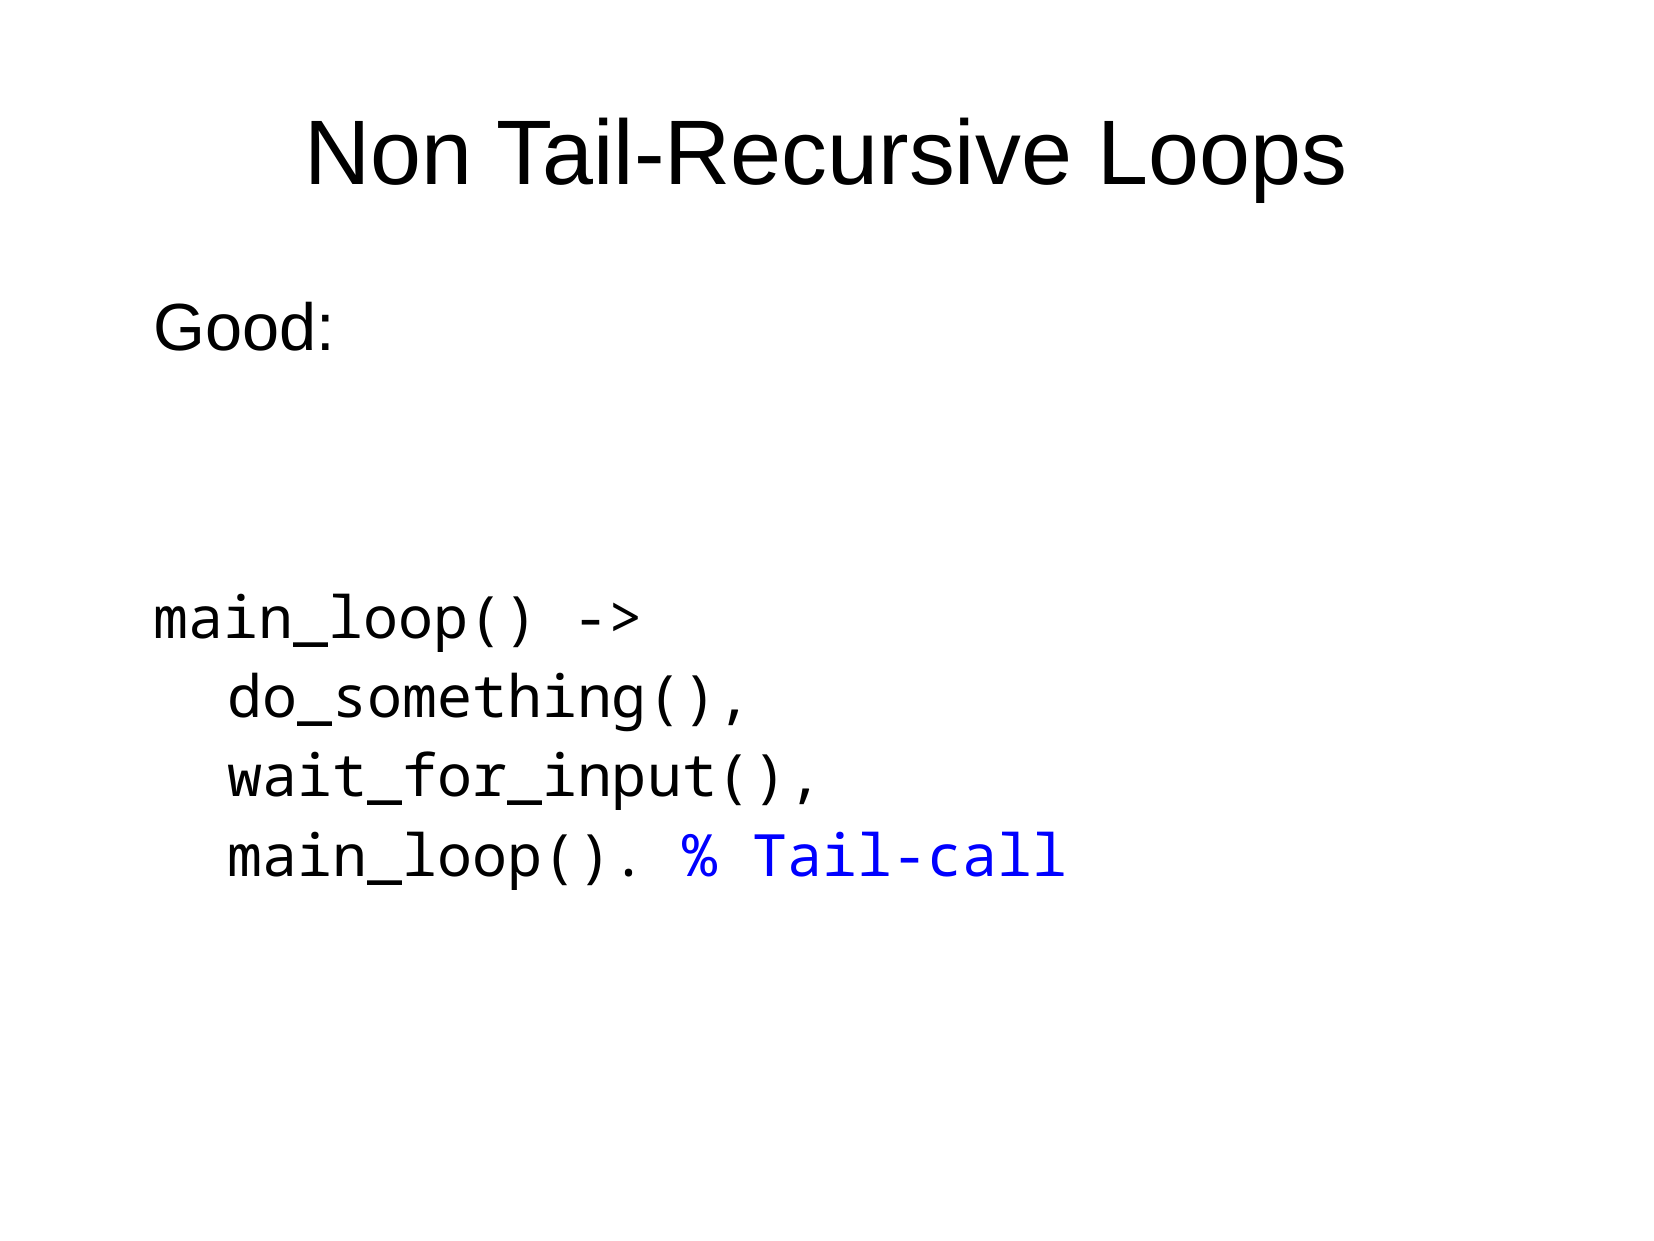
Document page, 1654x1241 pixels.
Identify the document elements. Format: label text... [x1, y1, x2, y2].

title Non Tail-Recursive Loops [82, 49, 1571, 257]
list Good: main_loop() -> do_something(), wait_for_input(), main_loop(). % Tail-call [82, 290, 1571, 1109]
